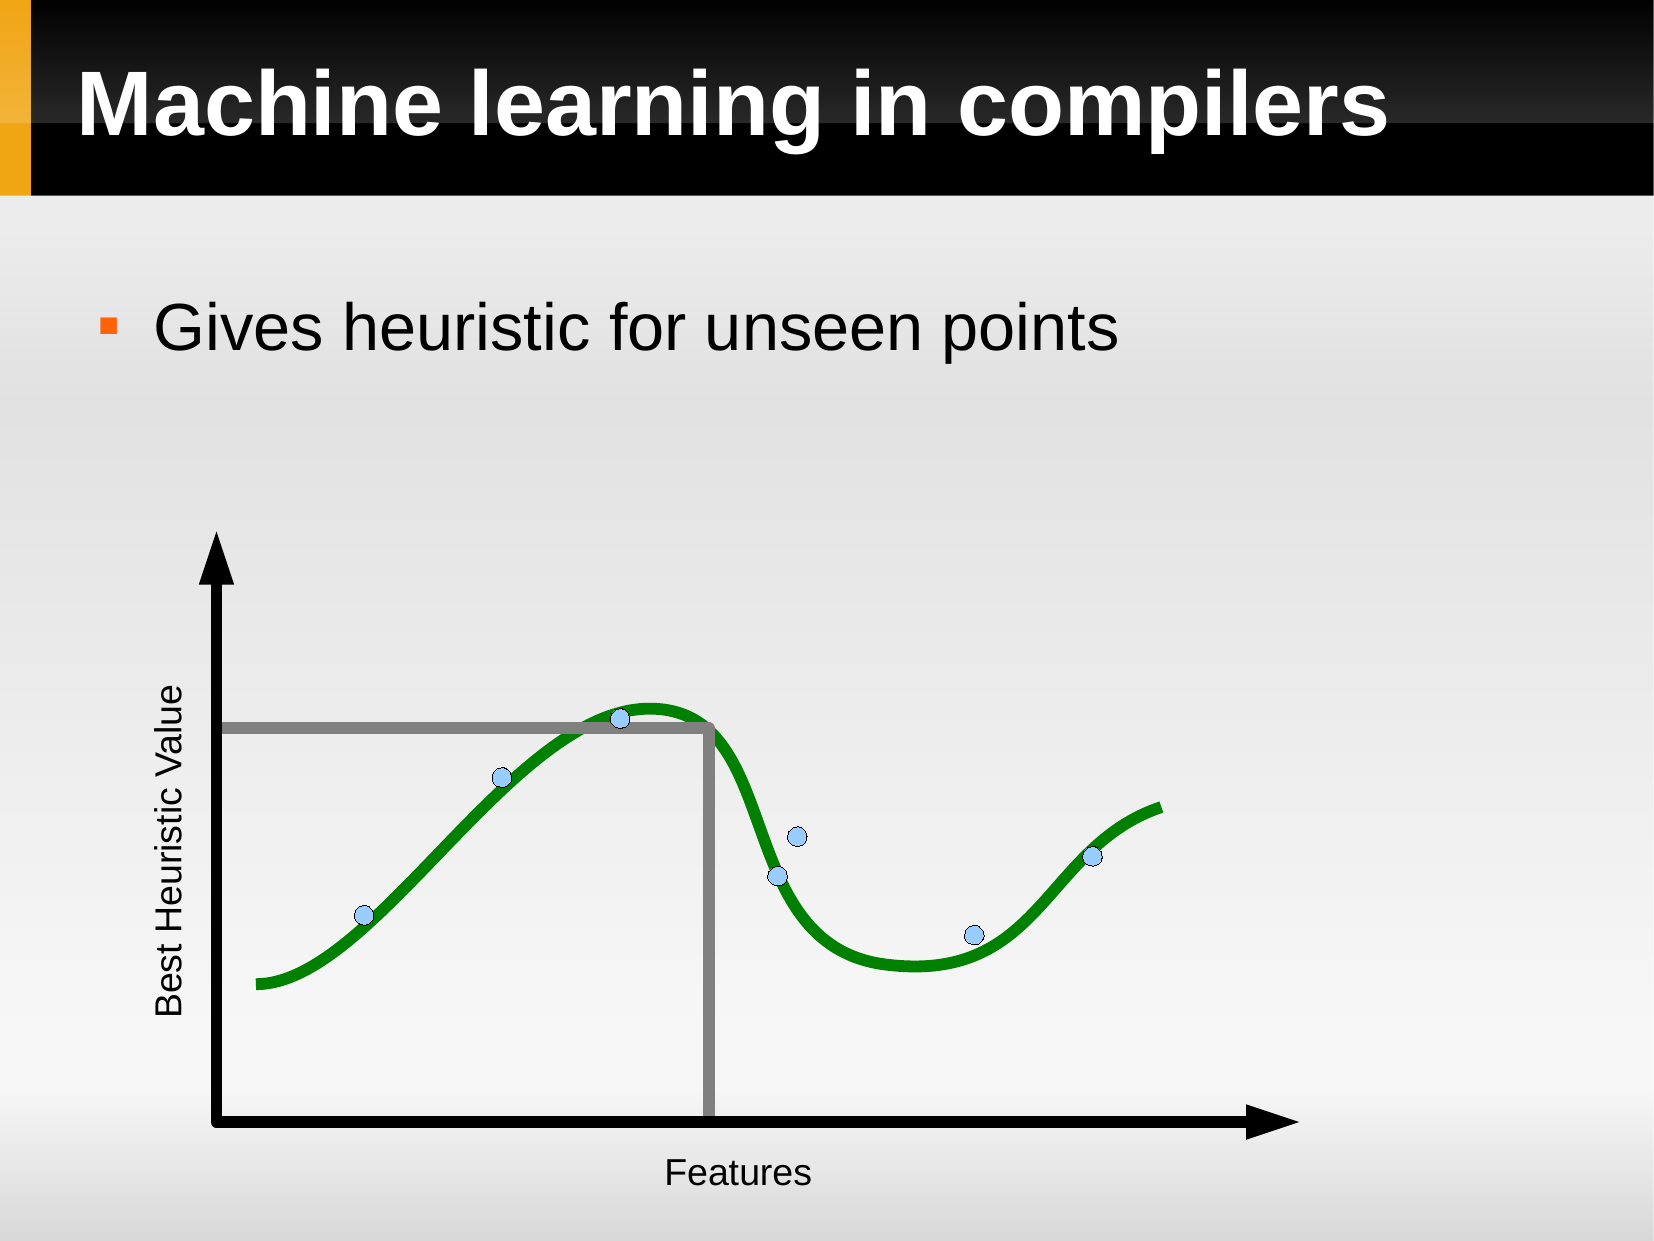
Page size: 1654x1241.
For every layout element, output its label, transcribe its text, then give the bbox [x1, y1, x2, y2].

list Gives heuristic for unseen points [82, 290, 1571, 1109]
text_box [492, 767, 512, 788]
text_box [1082, 846, 1103, 867]
picture [0, 0, 1654, 1241]
text_box Features [649, 1143, 827, 1206]
title Machine learning in compilers [76, 0, 1565, 208]
text_box [767, 866, 788, 886]
text_box [964, 925, 985, 945]
text_box Best Heuristic Value [140, 668, 202, 1034]
text_box [787, 826, 808, 847]
text_box [610, 708, 630, 729]
text_box [354, 905, 374, 926]
